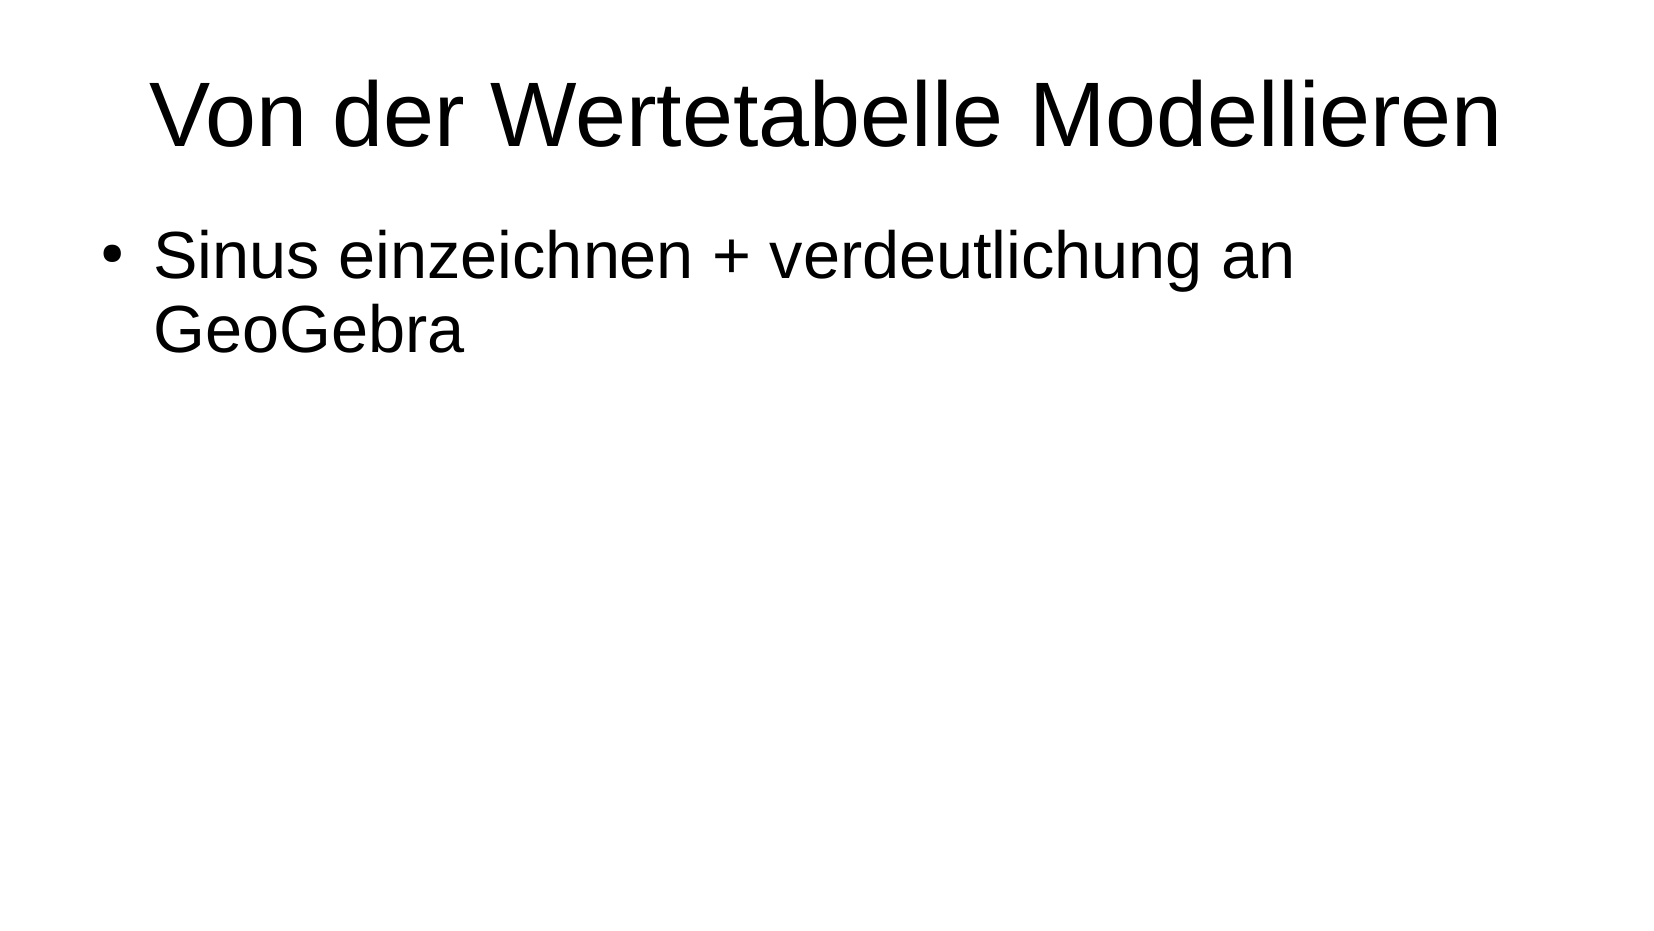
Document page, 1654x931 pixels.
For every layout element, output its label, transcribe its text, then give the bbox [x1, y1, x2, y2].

list Sinus einzeichnen + verdeutlichung an GeoGebra [82, 217, 1571, 758]
title Von der Wertetabelle Modellieren [82, 37, 1571, 193]
